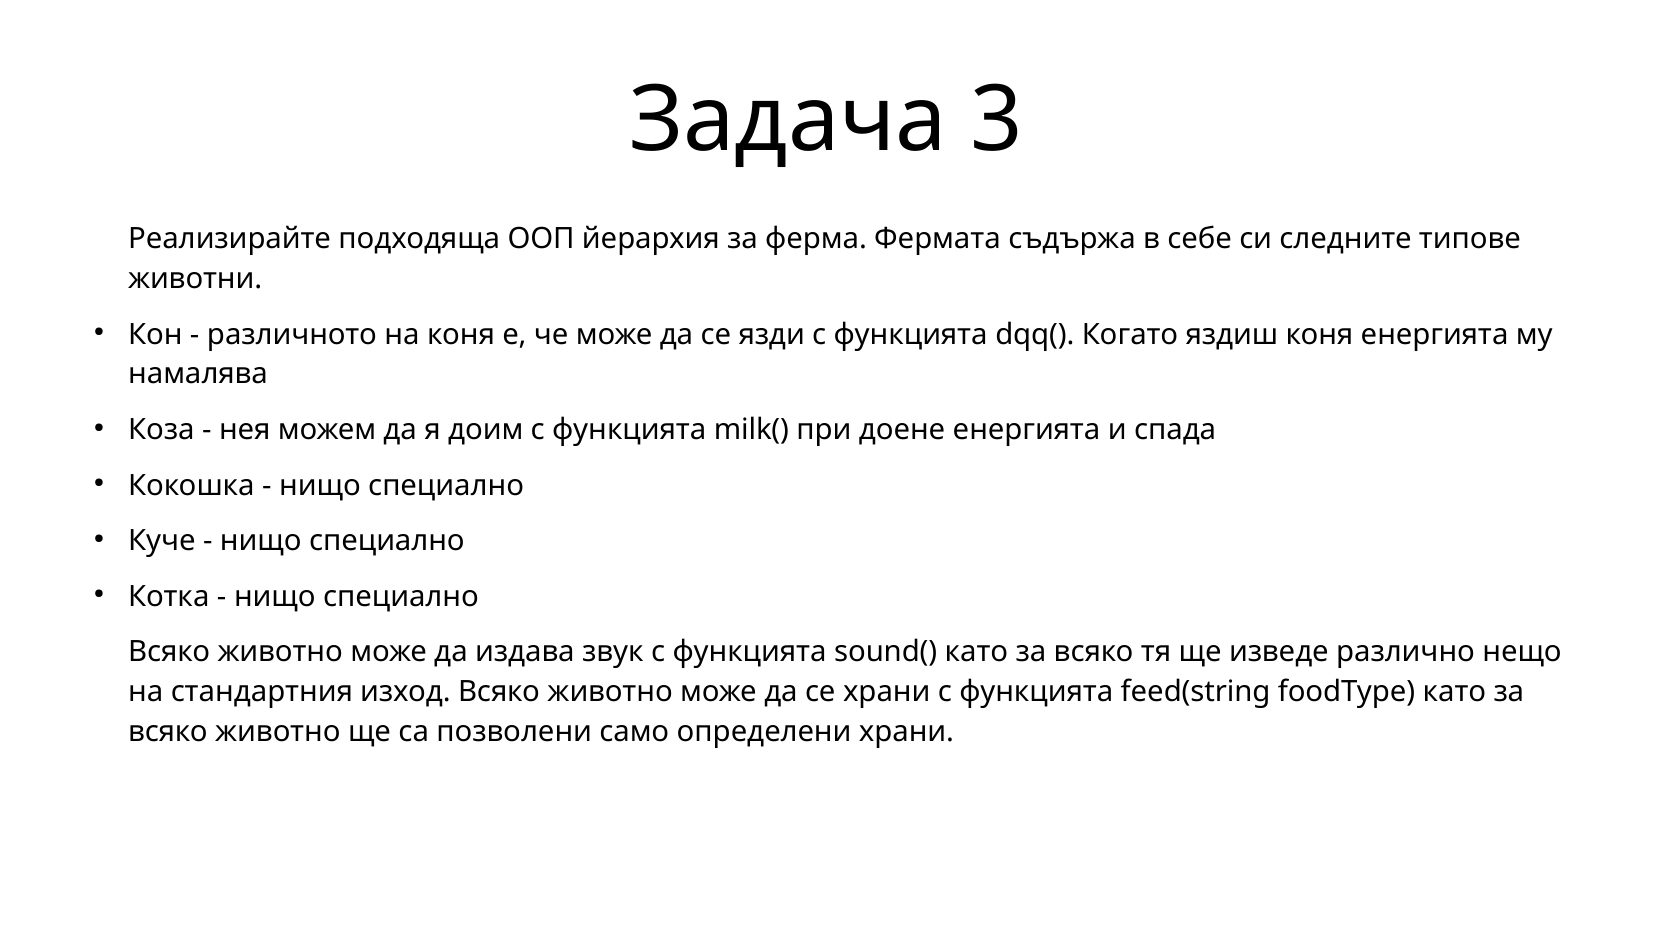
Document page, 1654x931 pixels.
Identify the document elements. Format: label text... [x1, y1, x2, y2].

list Реализирайте подходяща ООП йерархия за ферма. Фермата съдържа в себе си следните типове животни. Кон - различното на коня е, че може да се язди с функцията dqq(). Когато яздиш коня енергията му намалява Коза - нея можем да я доим с функцията milk() при доене енергията и спада Кокошка - нищо специално Куче - нищо специално Котка - нищо специално Всяко животно може да издава звук с функцията sound() като за всяко тя ще изведе различно нещо на стандартния изход. Всяко животно може да се храни с функцията feed(string foodType) като за всяко животно ще са позволени само определени храни. [82, 217, 1571, 758]
title Задача 3 [82, 37, 1571, 193]
